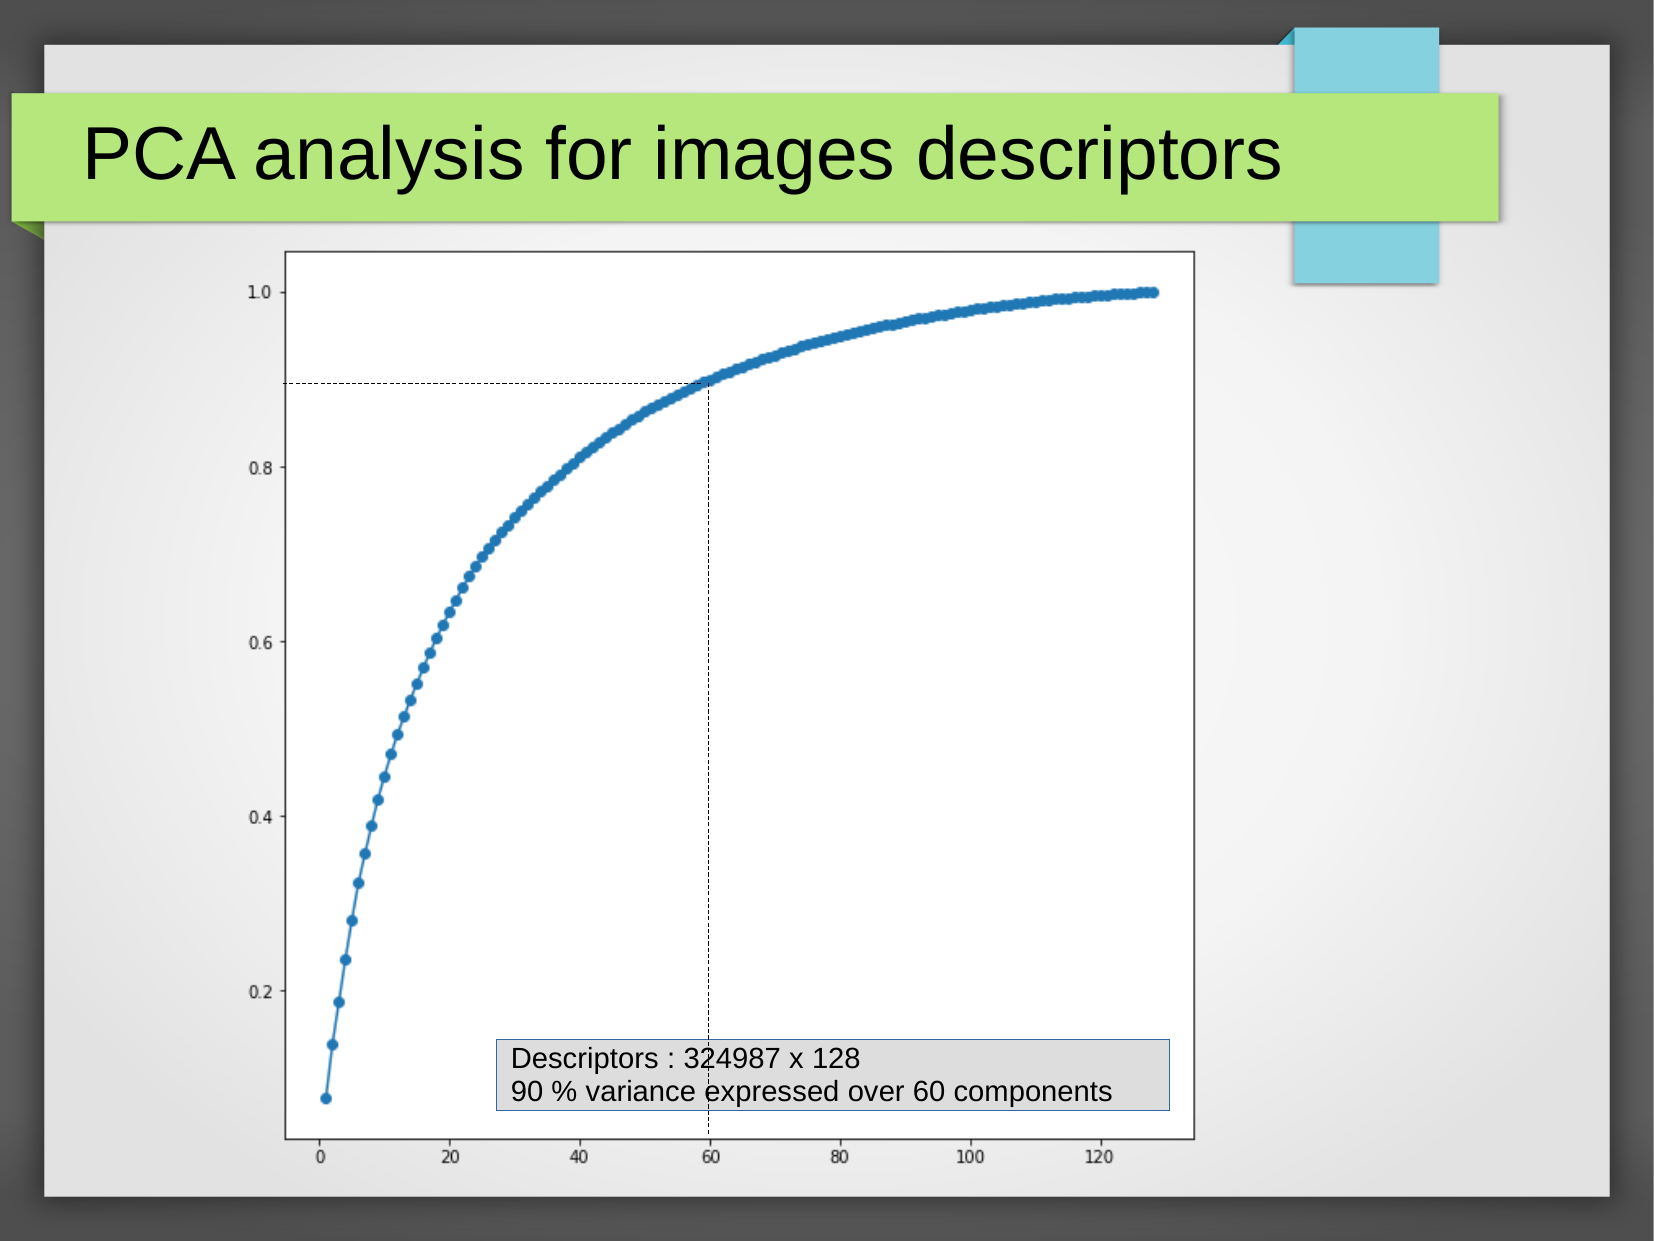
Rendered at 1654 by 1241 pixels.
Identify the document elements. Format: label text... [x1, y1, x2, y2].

title PCA analysis for images descriptors [82, 69, 1489, 238]
picture [0, 0, 1654, 1241]
text_box Descriptors : 324987 x 128 90 % variance expressed over 60 components [496, 1039, 1170, 1111]
